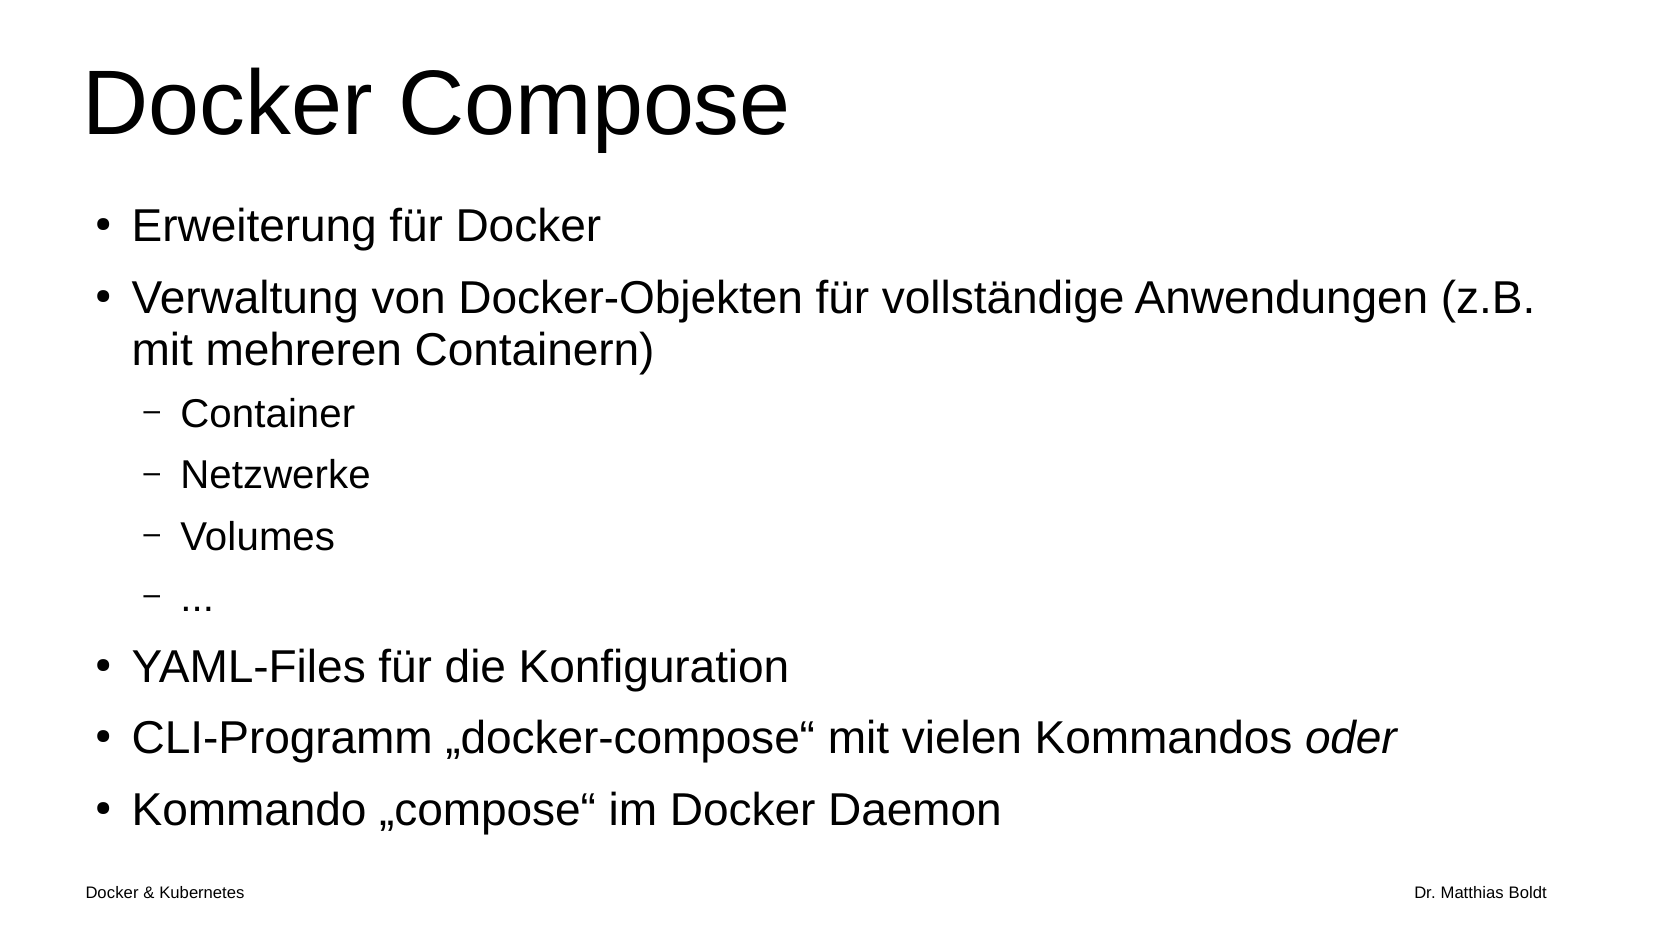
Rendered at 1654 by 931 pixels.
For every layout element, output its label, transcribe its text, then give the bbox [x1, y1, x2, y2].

text_box Docker & Kubernetes Dr. Matthias Boldt [70, 875, 1563, 910]
list Erweiterung für Docker Verwaltung von Docker-Objekten für vollständige Anwendungen (z.B. mit mehreren Containern) Container Netzwerke Volumes ... YAML-Files für die Konfiguration CLI-Programm „docker-compose“ mit vielen Kommandos oder Kommando „compose“ im Docker Daemon [82, 199, 1571, 845]
title Docker Compose [82, 25, 1571, 181]
